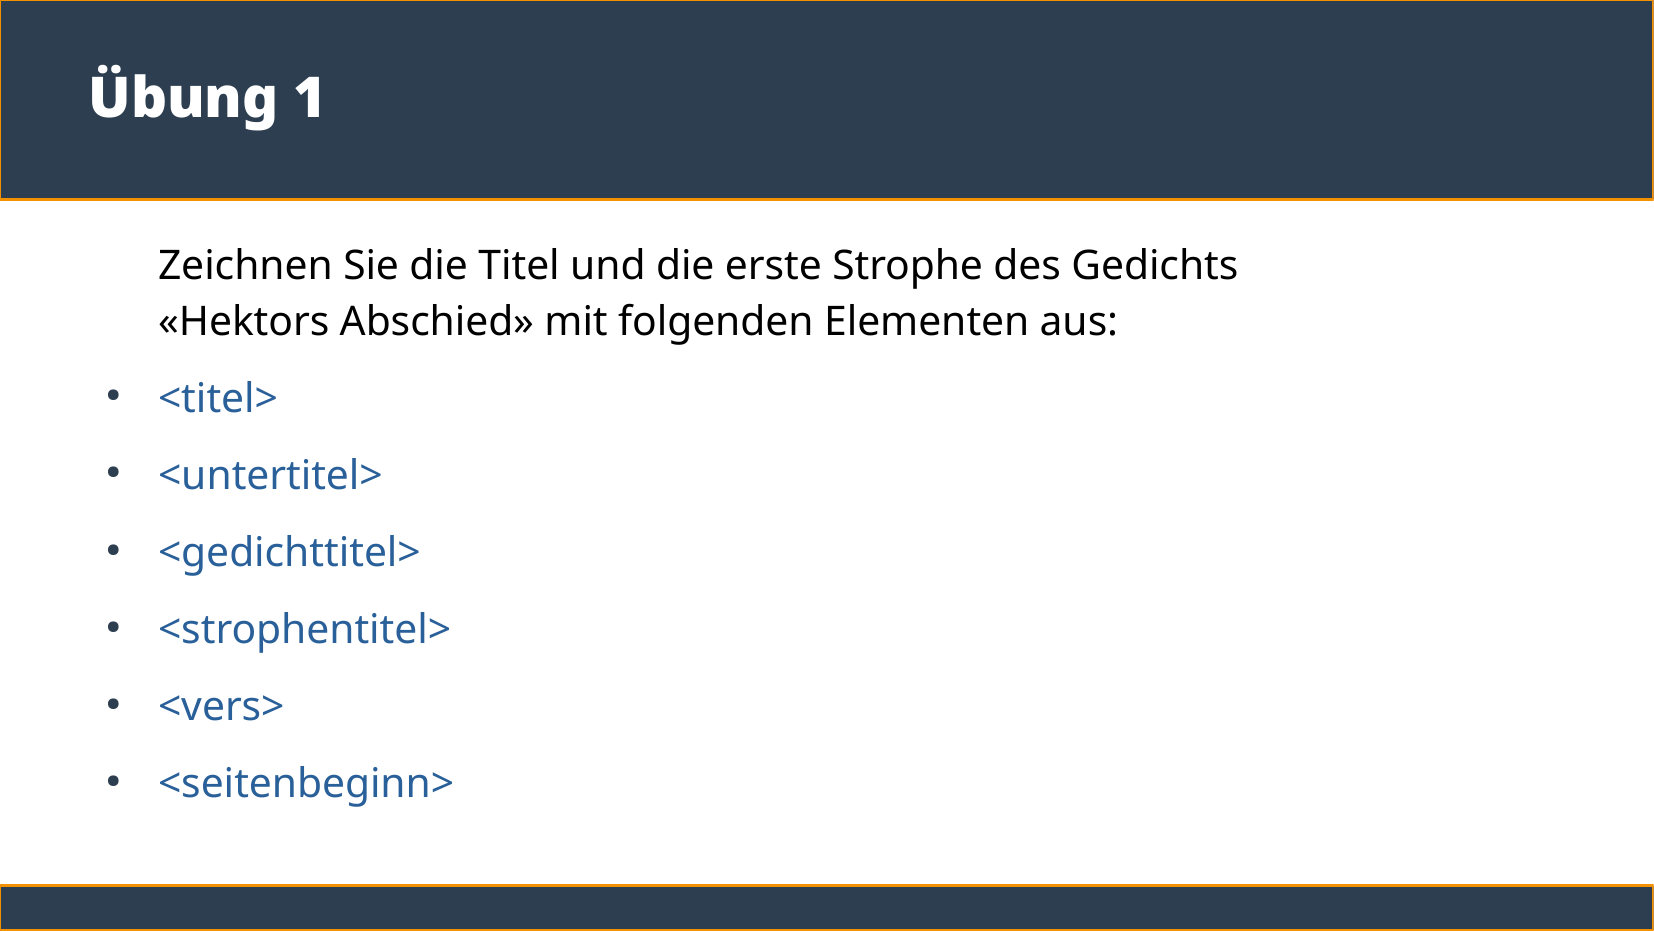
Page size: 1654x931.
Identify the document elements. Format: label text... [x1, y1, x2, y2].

list Zeichnen Sie die Titel und die erste Strophe des Gedichts «Hektors Abschied» mit folgenden Elementen aus: <titel> <untertitel> <gedichttitel> <strophentitel> <vers> <seitenbeginn> [88, 236, 1565, 813]
title Übung 1 [88, 14, 1565, 178]
